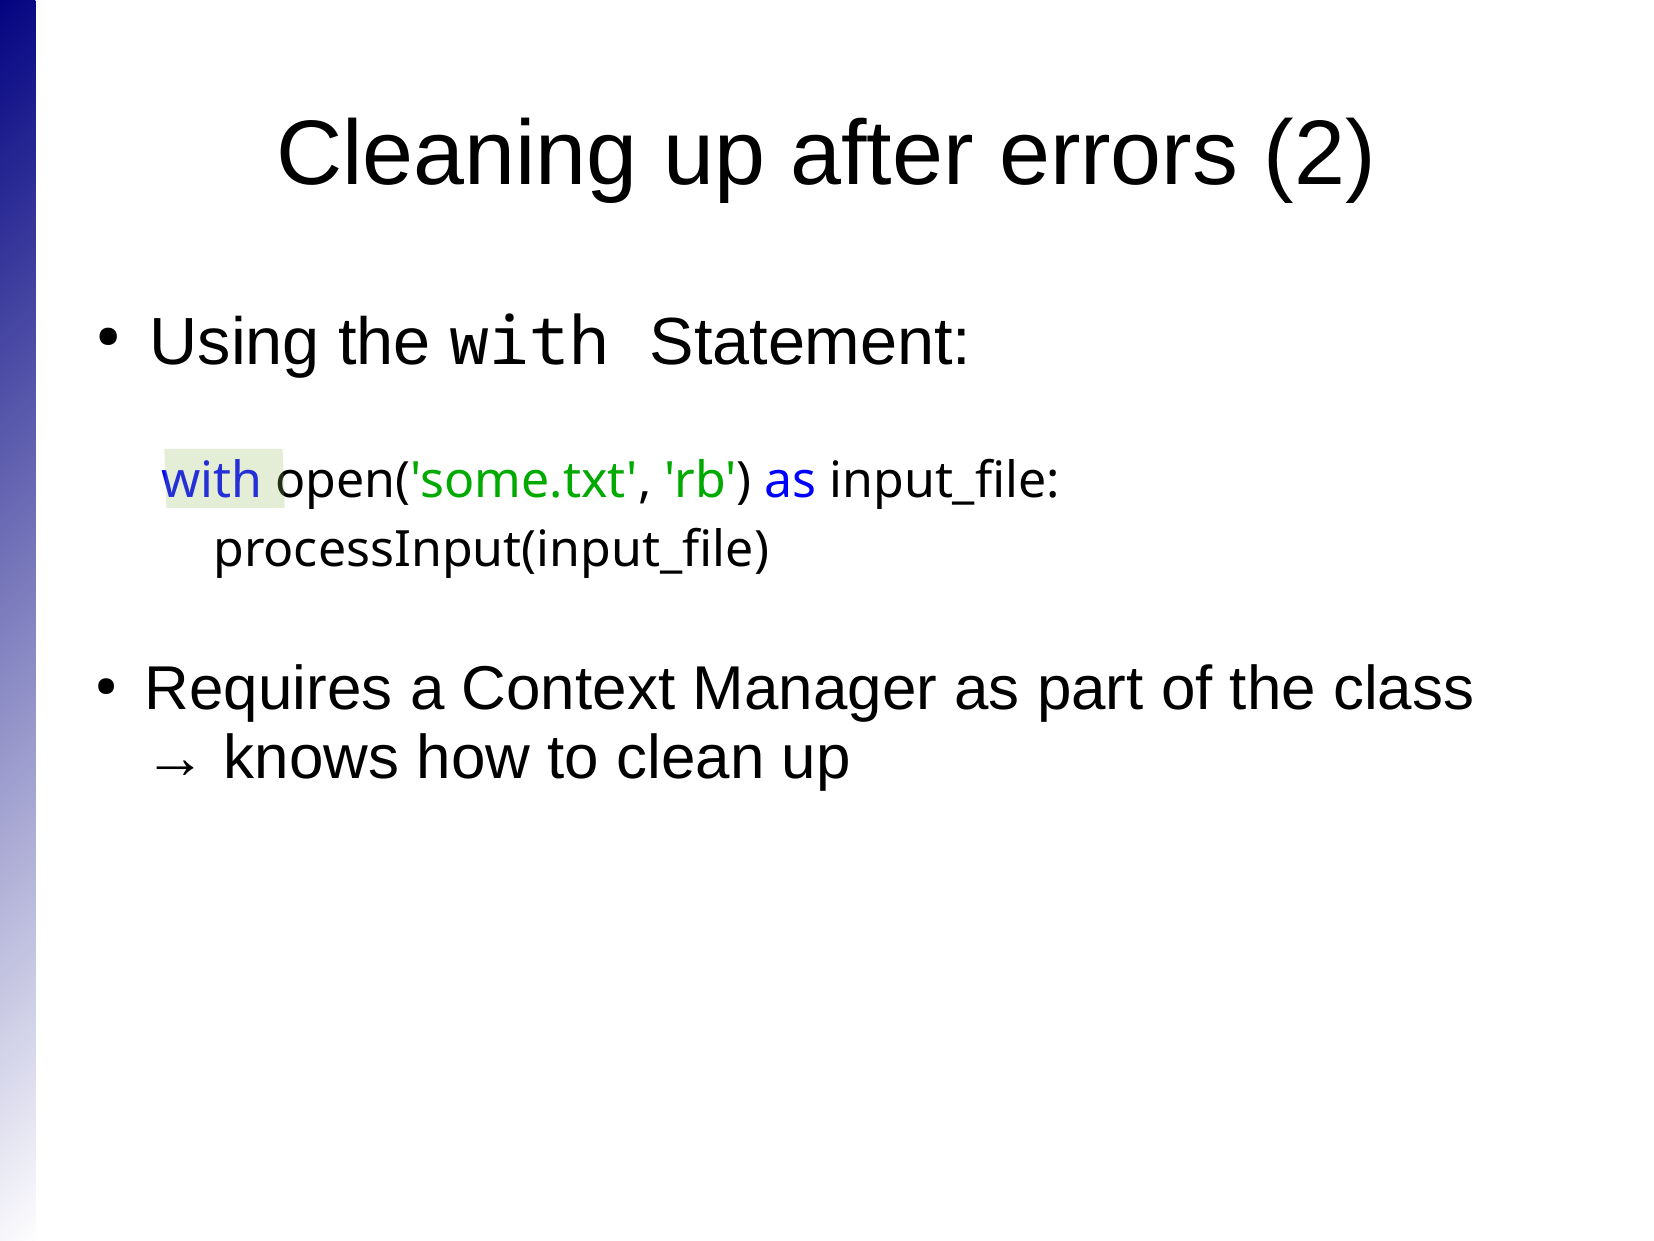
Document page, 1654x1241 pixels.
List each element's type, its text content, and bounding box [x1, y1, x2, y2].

text_box with open('some.txt', 'rb') as input_file: processInput(input_file) [94, 437, 1548, 569]
title Cleaning up after errors (2) [82, 49, 1571, 257]
list Using the with Statement: [78, 292, 1567, 402]
text_box [164, 448, 285, 508]
list Requires a Context Manager as part of the class → knows how to clean up [78, 653, 1567, 851]
